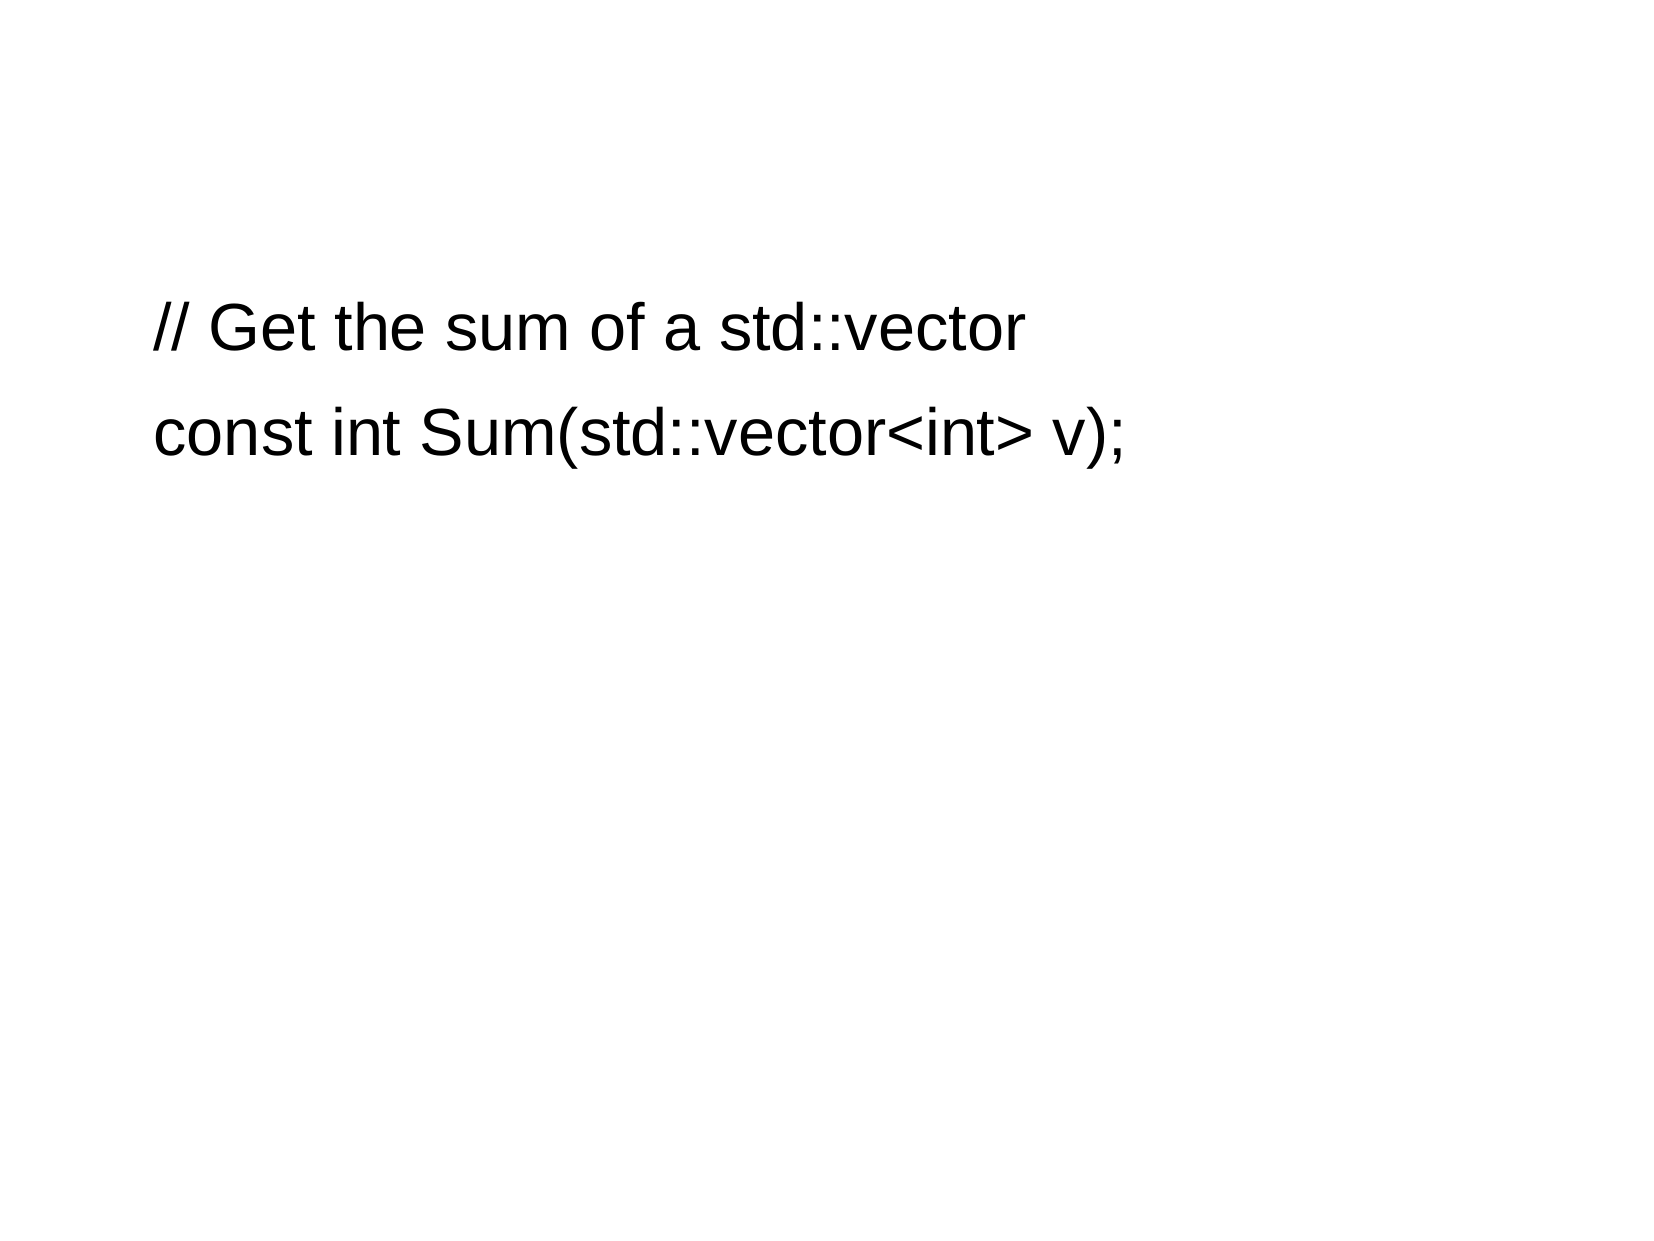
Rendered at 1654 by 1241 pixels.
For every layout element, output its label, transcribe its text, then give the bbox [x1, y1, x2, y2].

list // Get the sum of a std::vector const int Sum(std::vector<int> v); [82, 290, 1571, 1010]
